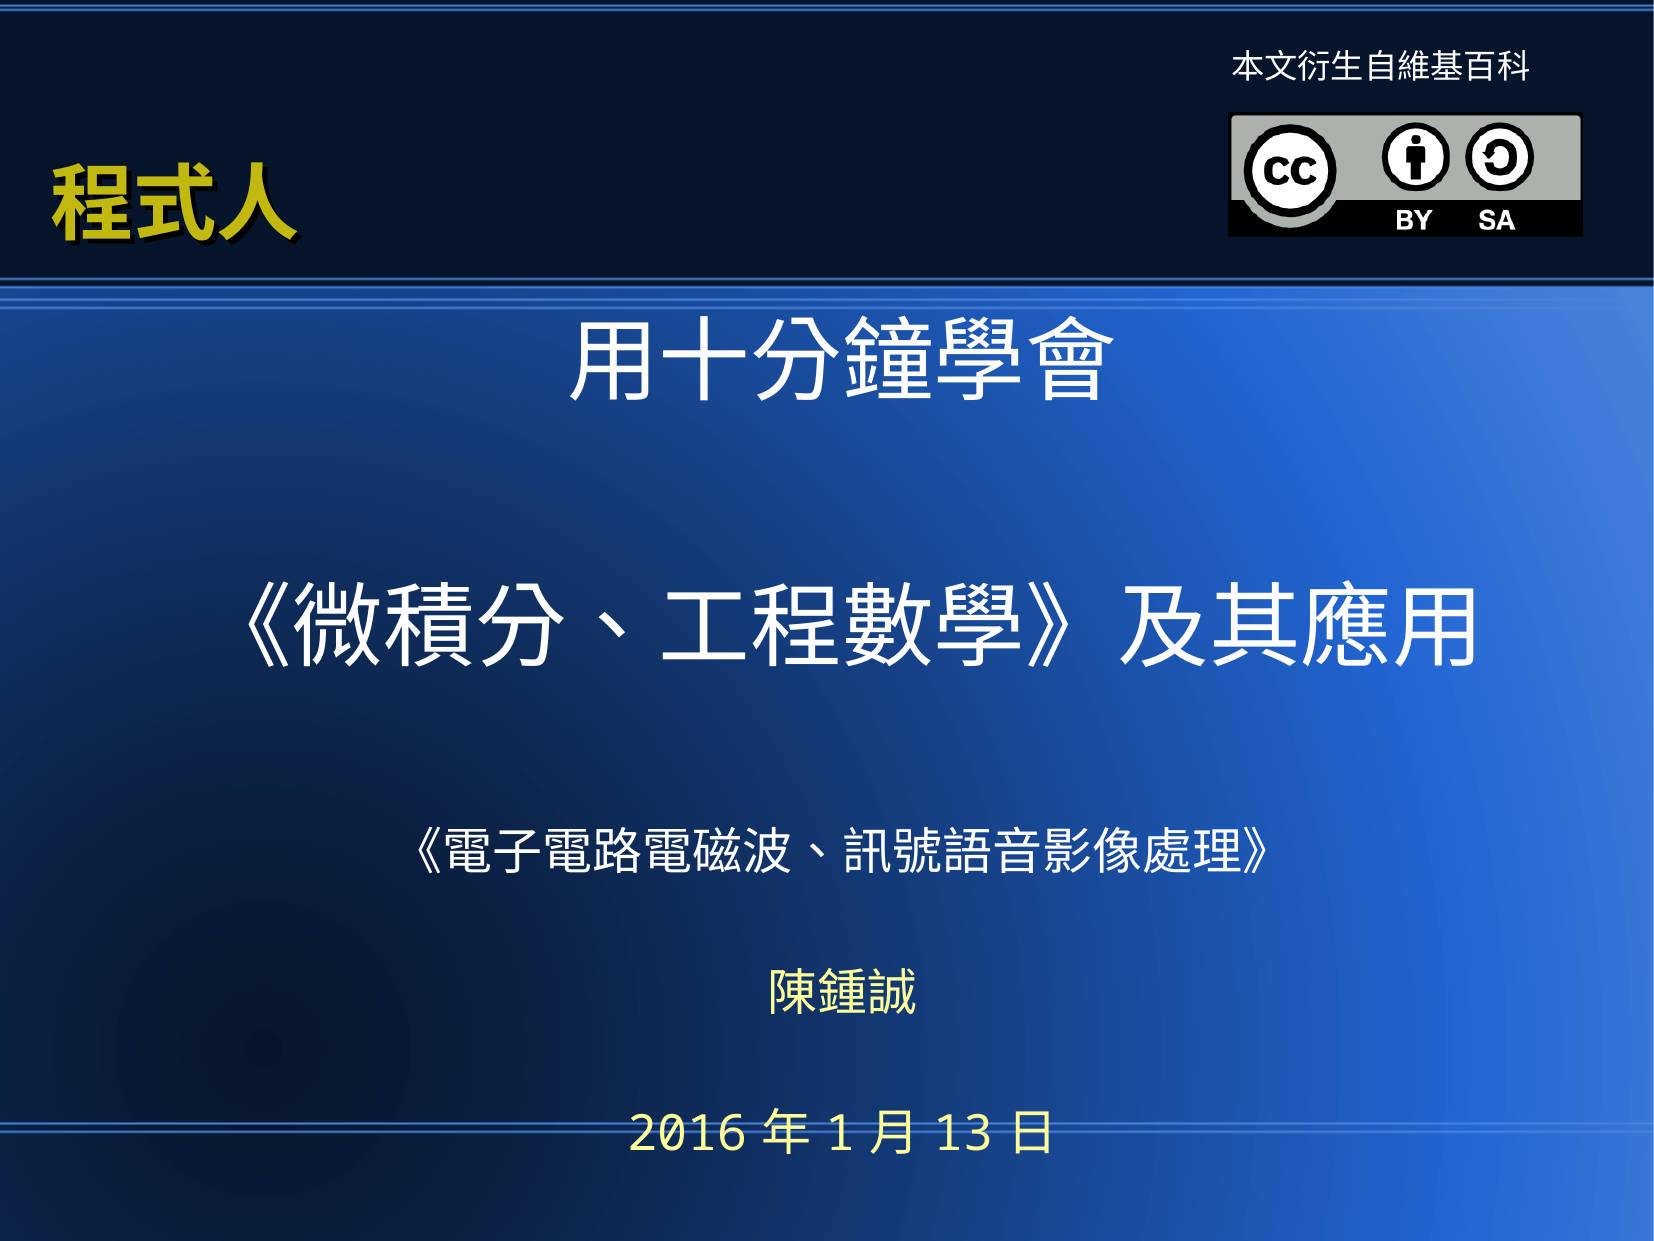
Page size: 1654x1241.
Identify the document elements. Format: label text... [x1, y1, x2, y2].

subtitle 用十分鐘學會 《微積分、工程數學》及其應用 《電子電路電磁波、訊號語音影像處理》 陳鍾誠 2016年1月13日 [59, 326, 1626, 1127]
text_box 本文衍生自維基百科 [1216, 32, 1622, 95]
picture [0, 0, 1654, 1241]
text_box 程式人 [35, 129, 378, 325]
